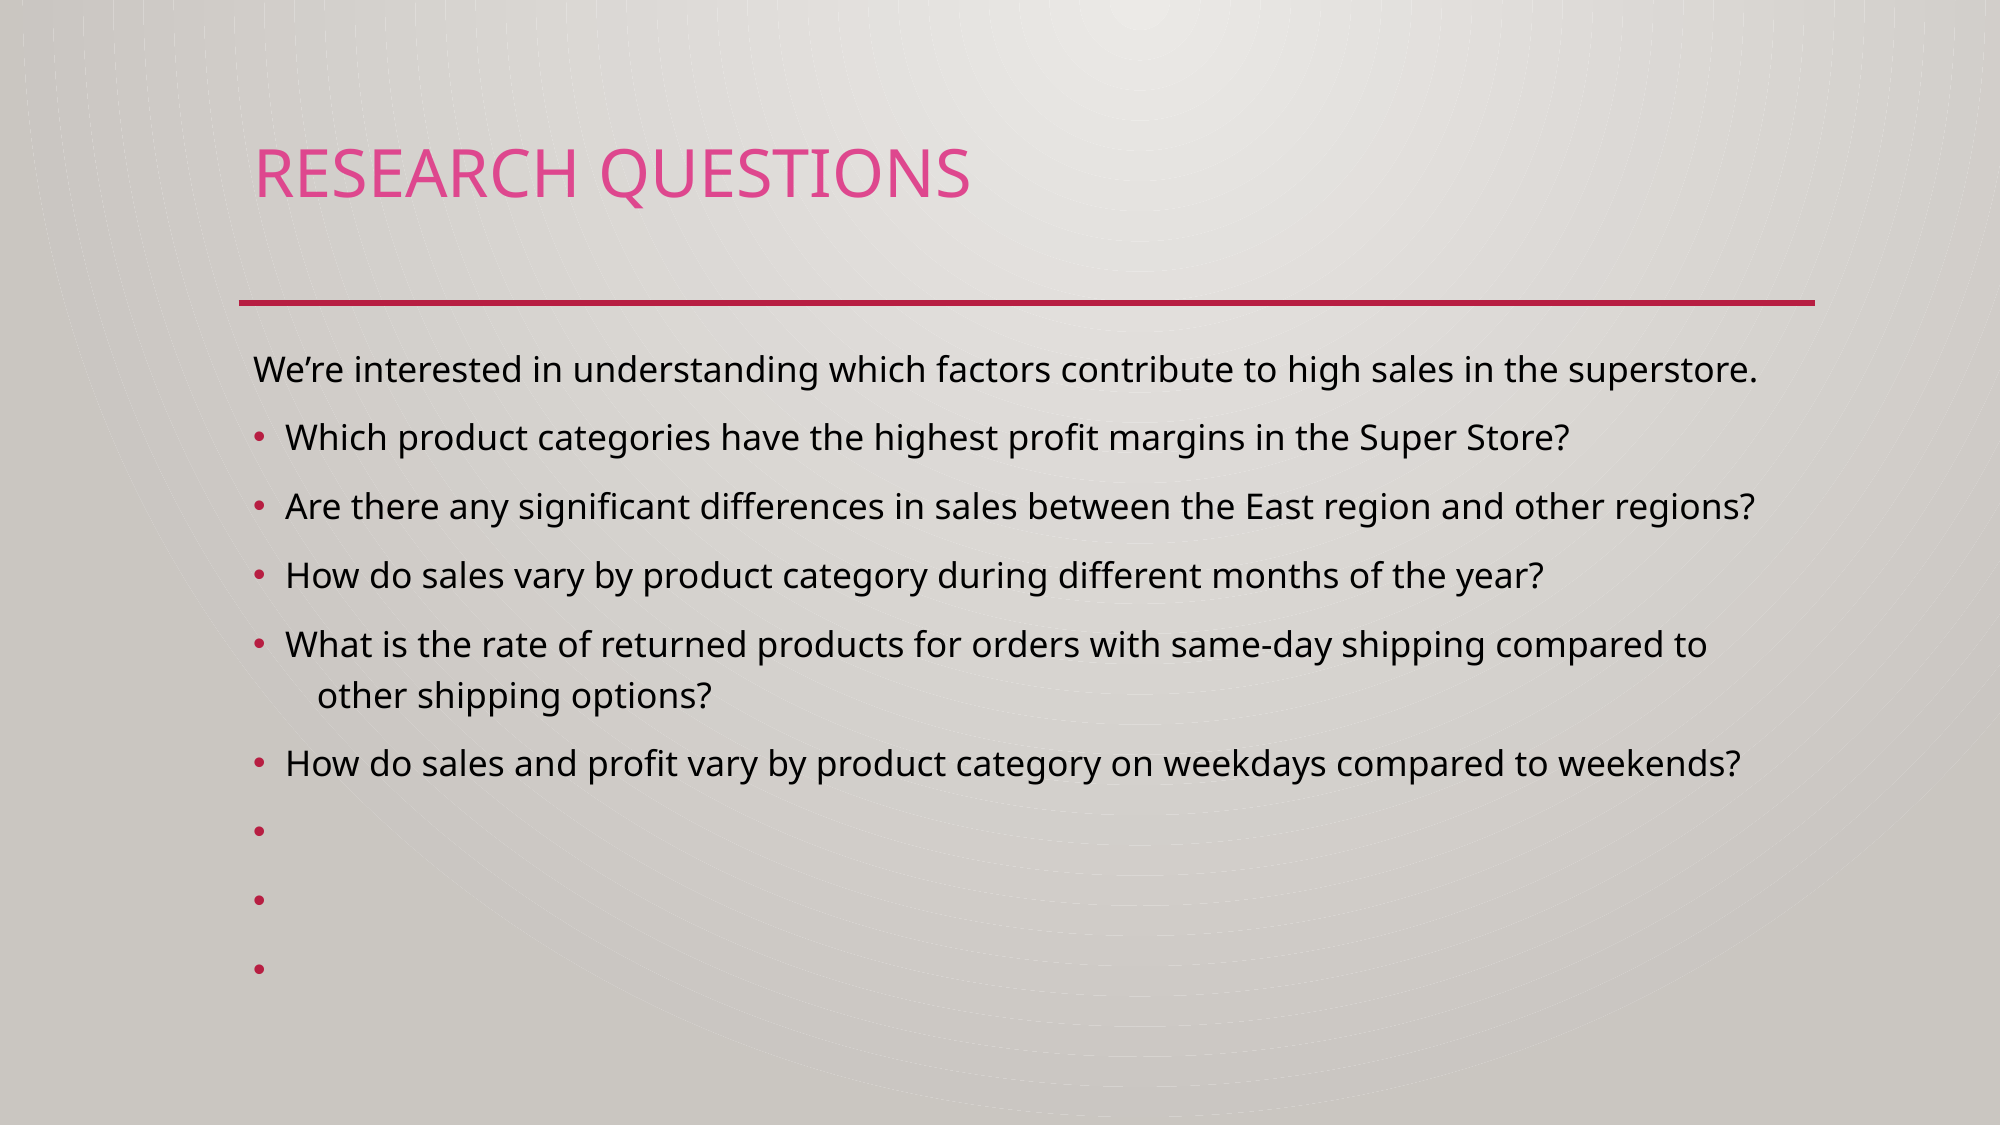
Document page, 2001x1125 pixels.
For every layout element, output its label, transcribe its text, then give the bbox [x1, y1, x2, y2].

list We’re interested in understanding which factors contribute to high sales in the superstore. Which product categories have the highest profit margins in the Super Store? Are there any significant differences in sales between the East region and other regions? How do sales vary by product category during different months of the year? What is the rate of returned products for orders with same-day shipping compared to other shipping options? How do sales and profit vary by product category on weekdays compared to weekends? [238, 330, 1814, 897]
title research questions [238, 131, 1814, 305]
